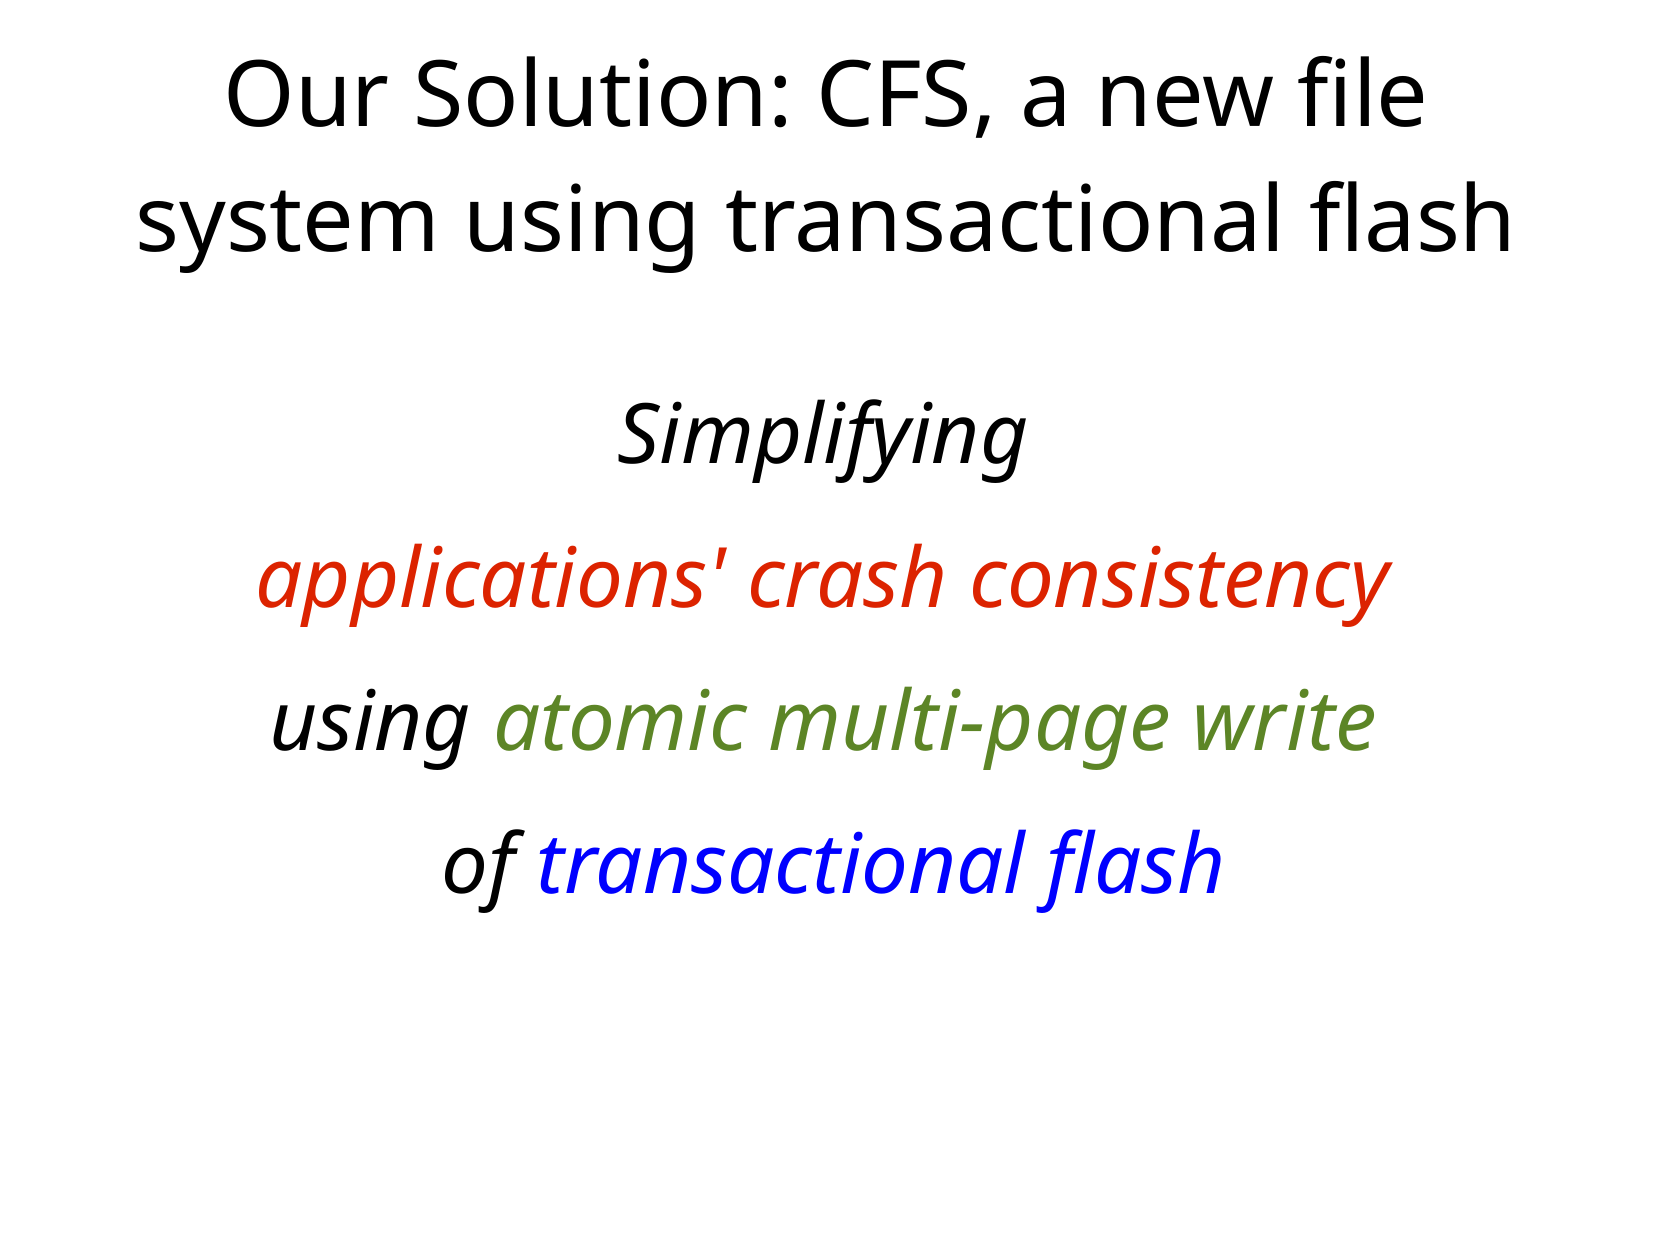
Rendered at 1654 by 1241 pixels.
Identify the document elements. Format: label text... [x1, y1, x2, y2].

title Our Solution: CFS, a new file system using transactional flash [82, 27, 1571, 279]
list Simplifying applications' crash consistency using atomic multi-page write of transactional flash [15, 375, 1654, 1104]
